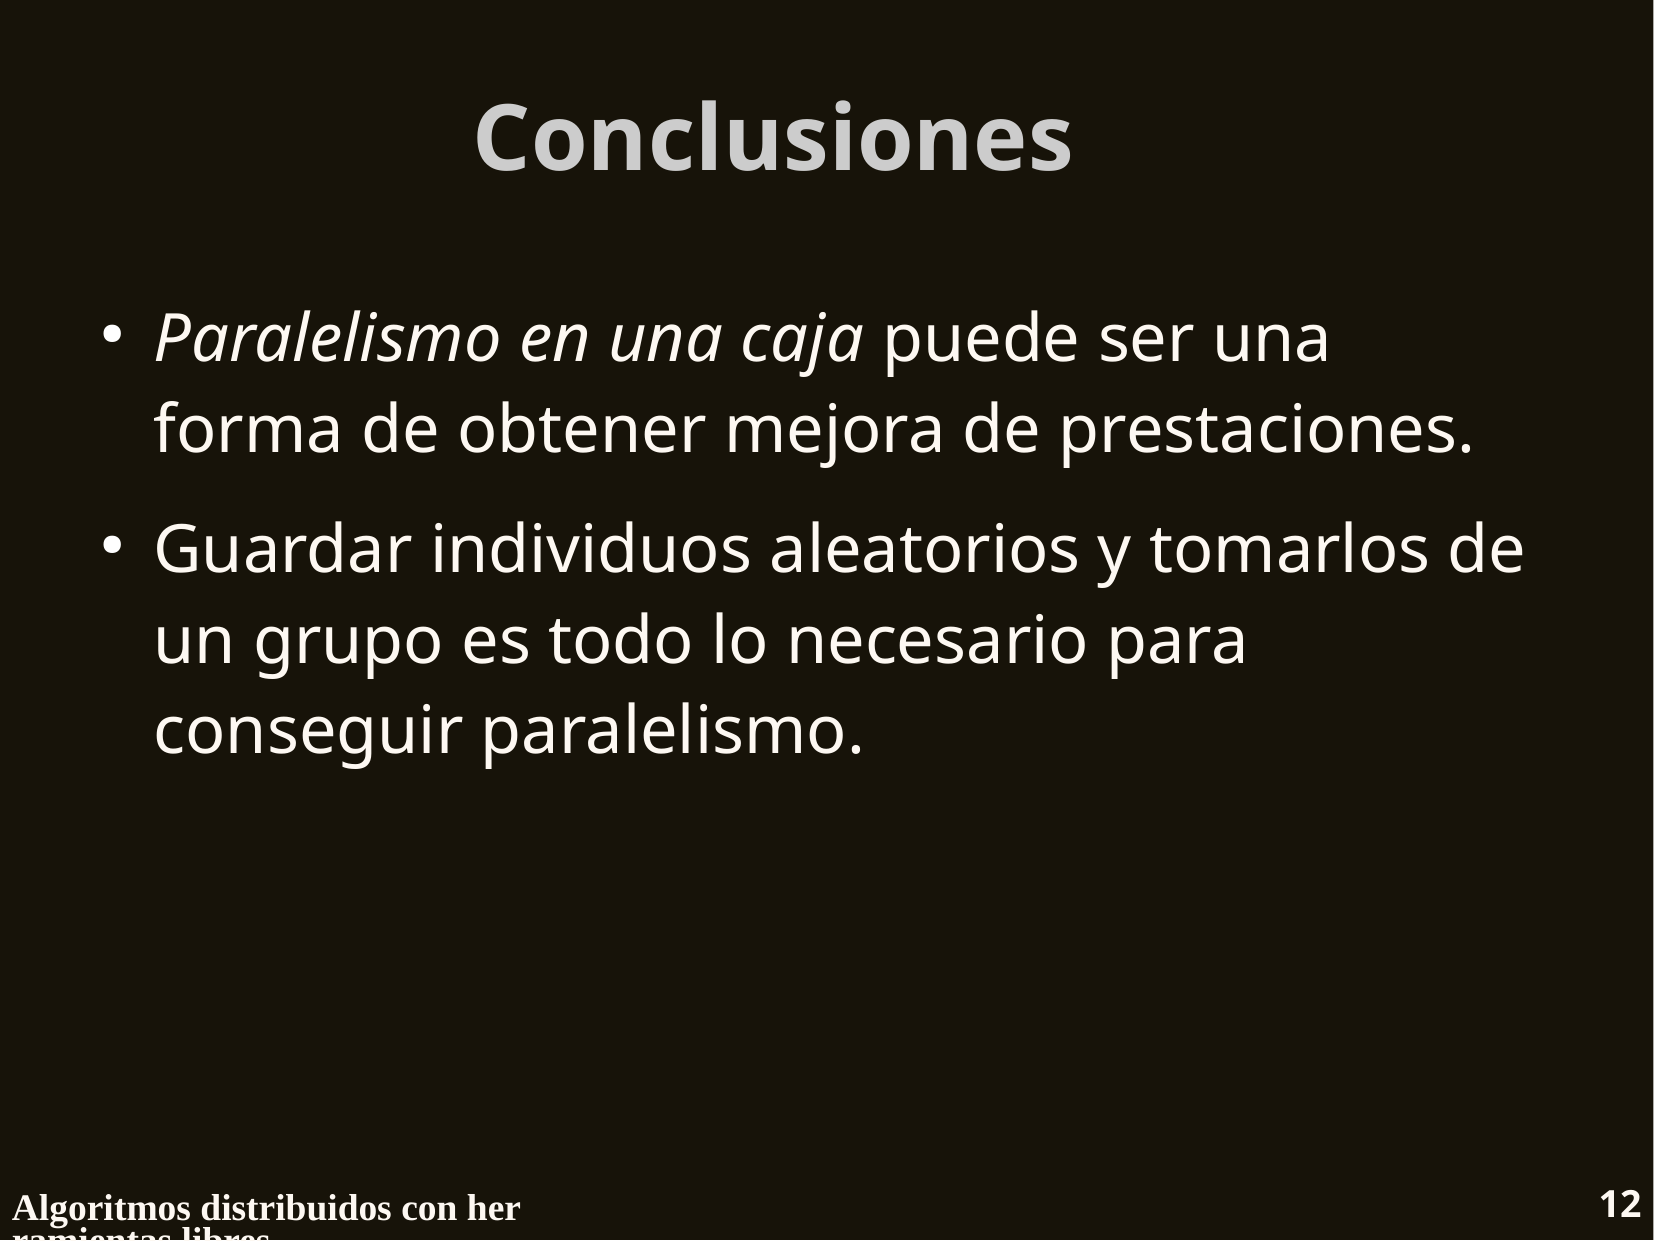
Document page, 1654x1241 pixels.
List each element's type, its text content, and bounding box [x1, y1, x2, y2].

title Conclusiones [29, 31, 1518, 239]
list Paralelismo en una caja puede ser una forma de obtener mejora de prestaciones. Guardar individuos aleatorios y tomarlos de un grupo es todo lo necesario para conseguir paralelismo. [82, 290, 1538, 1010]
